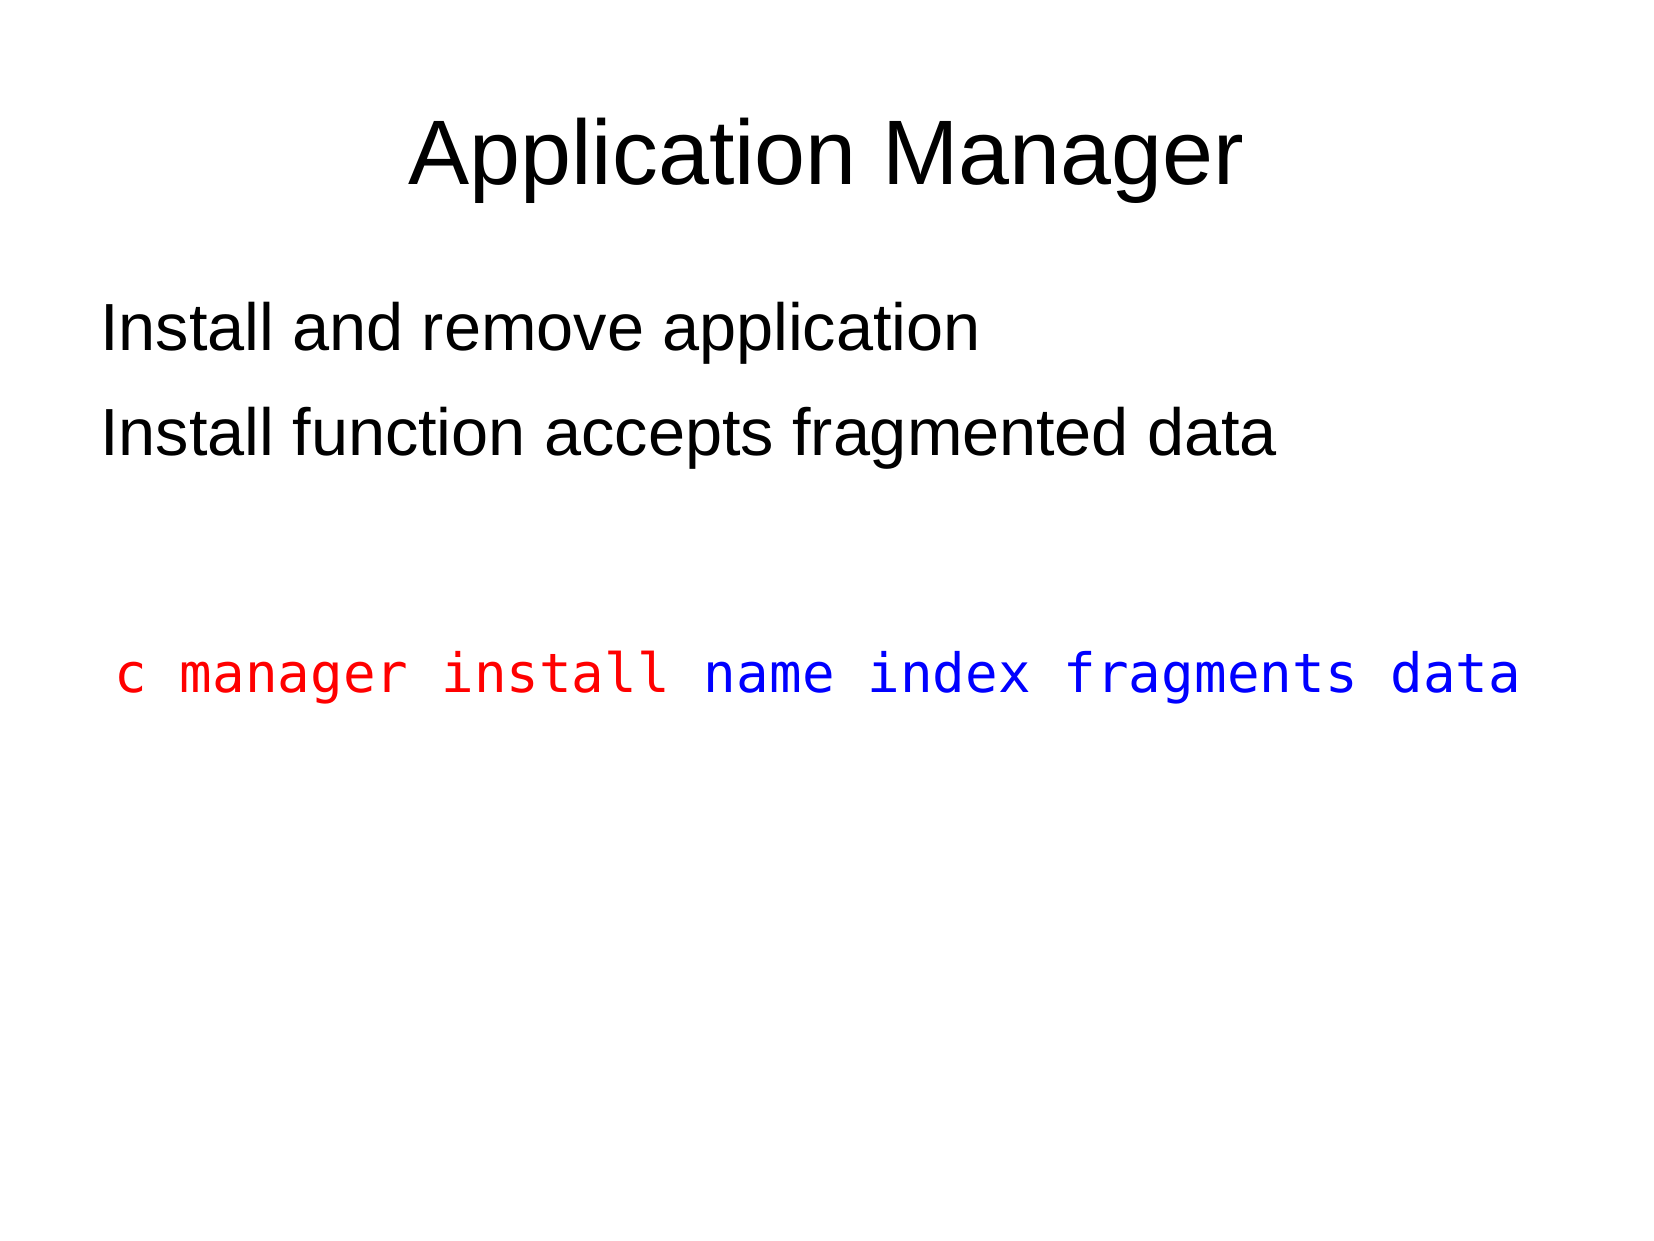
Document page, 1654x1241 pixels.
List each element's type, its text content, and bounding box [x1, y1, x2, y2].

title Application Manager [82, 56, 1571, 250]
text_box c manager install name index fragments data [99, 634, 1538, 713]
list Install and remove application Install function accepts fragmented data [82, 290, 1571, 1094]
